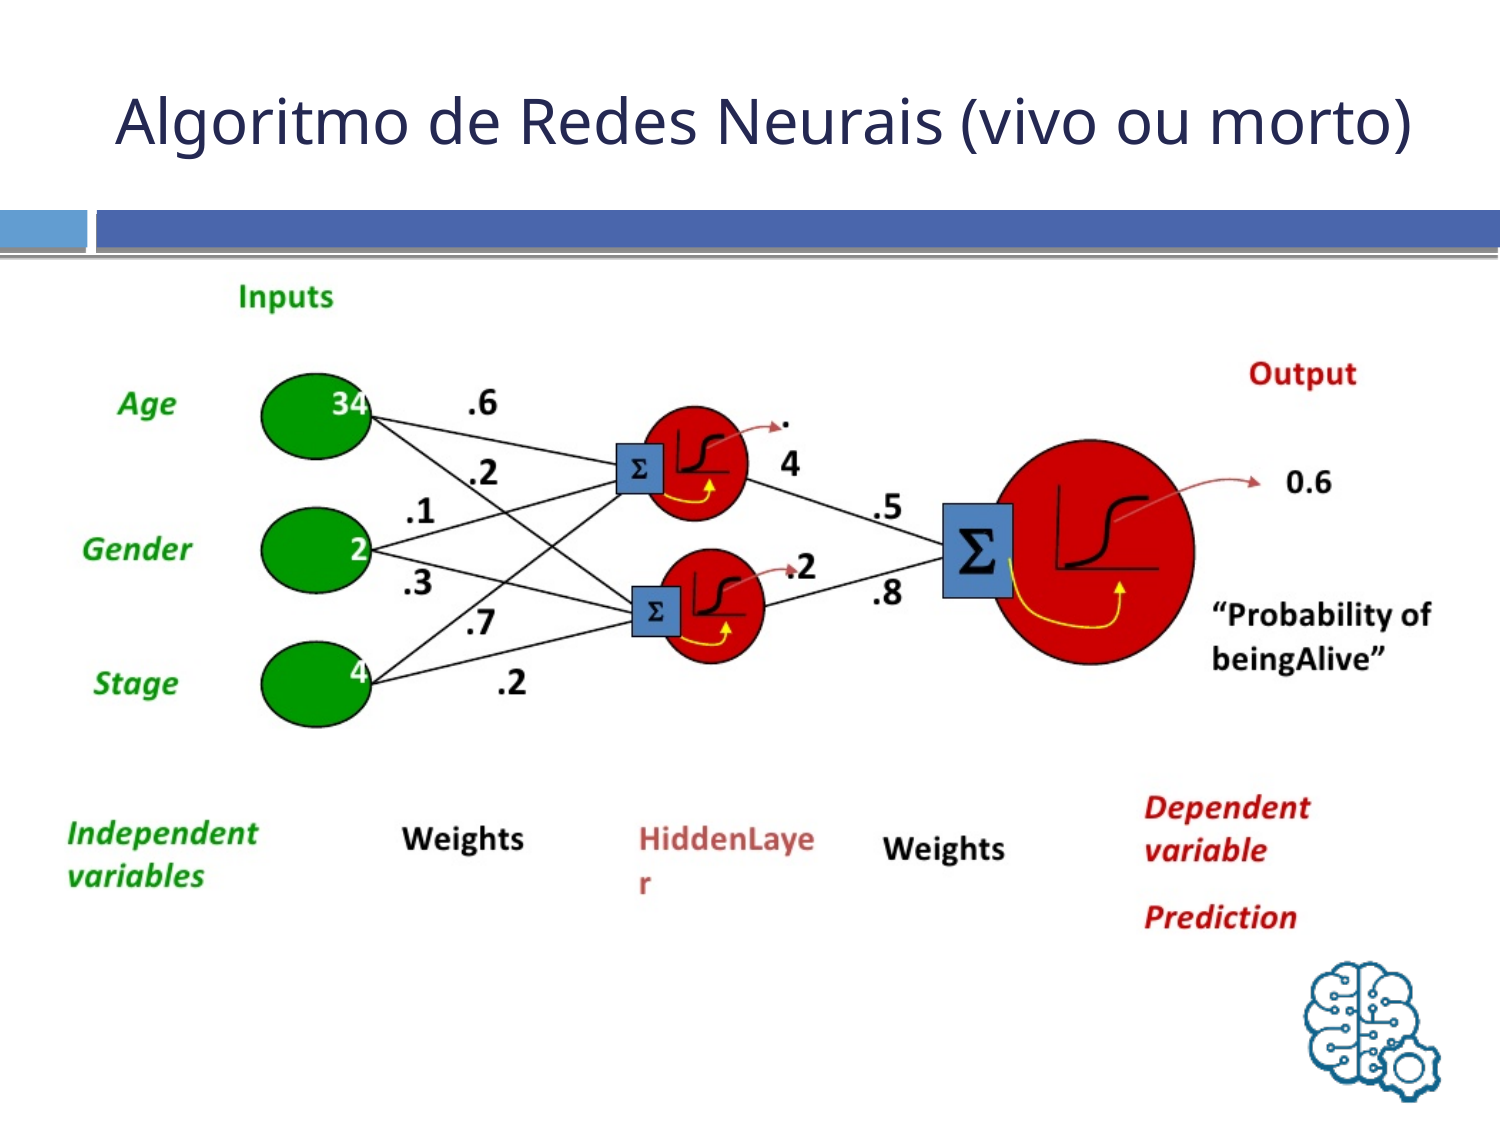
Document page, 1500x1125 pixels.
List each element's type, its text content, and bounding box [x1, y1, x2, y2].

picture [1297, 955, 1449, 1106]
title Algoritmo de Redes Neurais (vivo ou morto) [100, 37, 1438, 200]
picture [64, 272, 1436, 940]
